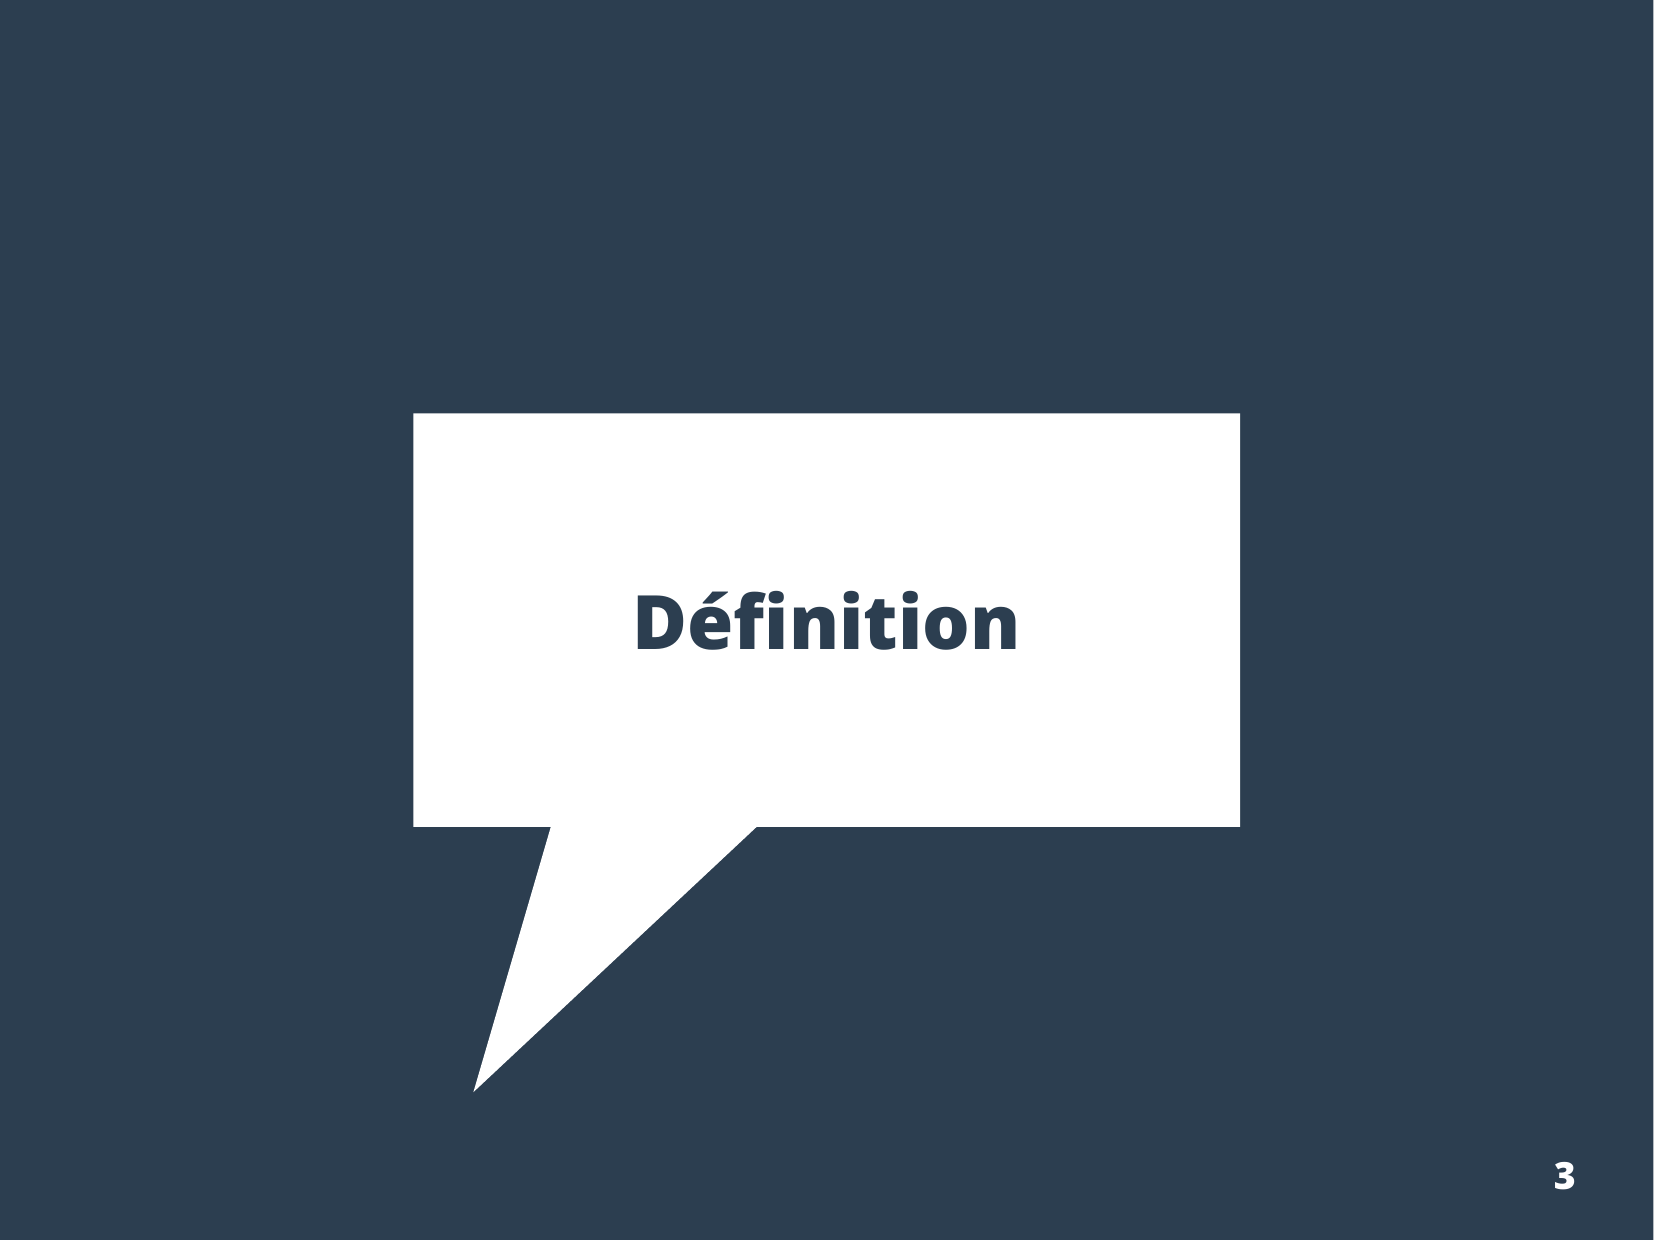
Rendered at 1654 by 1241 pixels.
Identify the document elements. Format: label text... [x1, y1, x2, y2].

title Définition [442, 442, 1211, 798]
